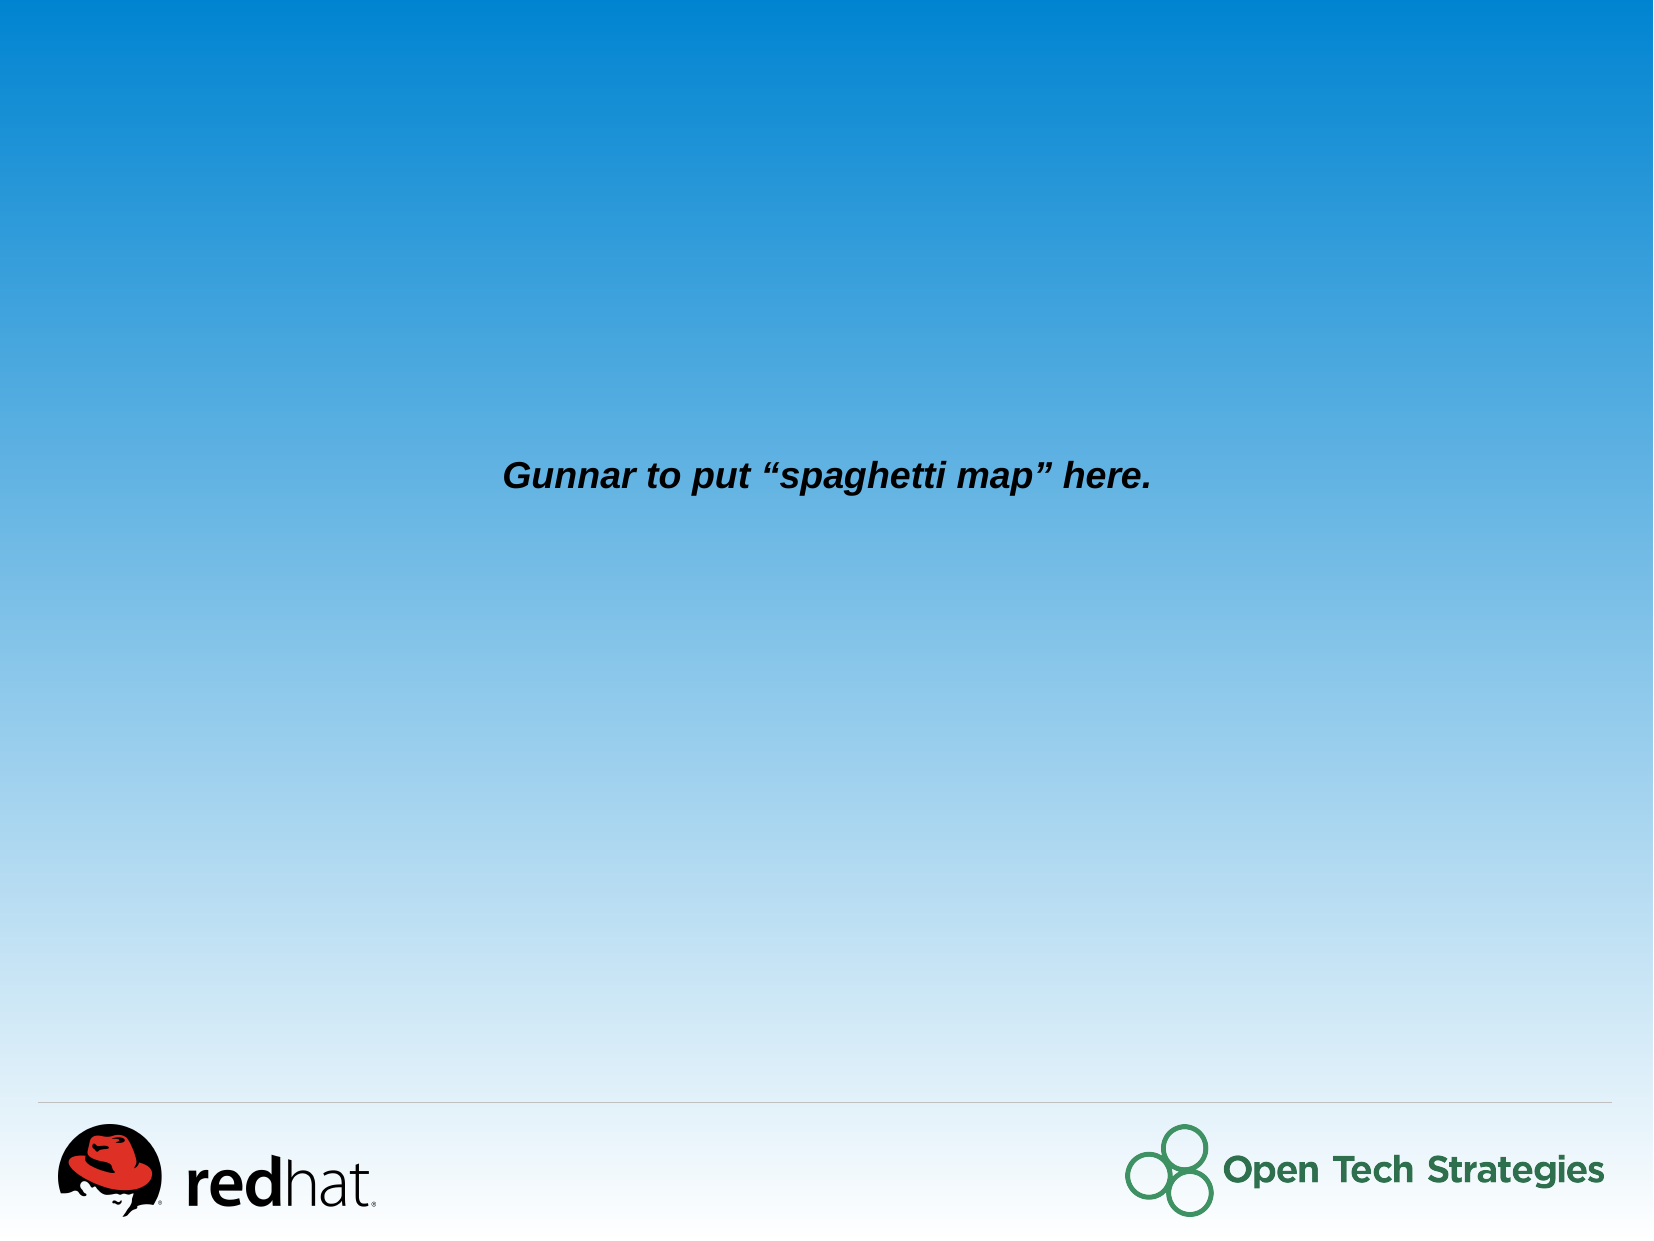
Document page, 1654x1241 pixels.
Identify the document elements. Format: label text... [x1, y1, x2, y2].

picture [1125, 1124, 1604, 1217]
text_box Gunnar to put “spaghetti map” here. [487, 447, 1168, 504]
picture [58, 1124, 376, 1217]
